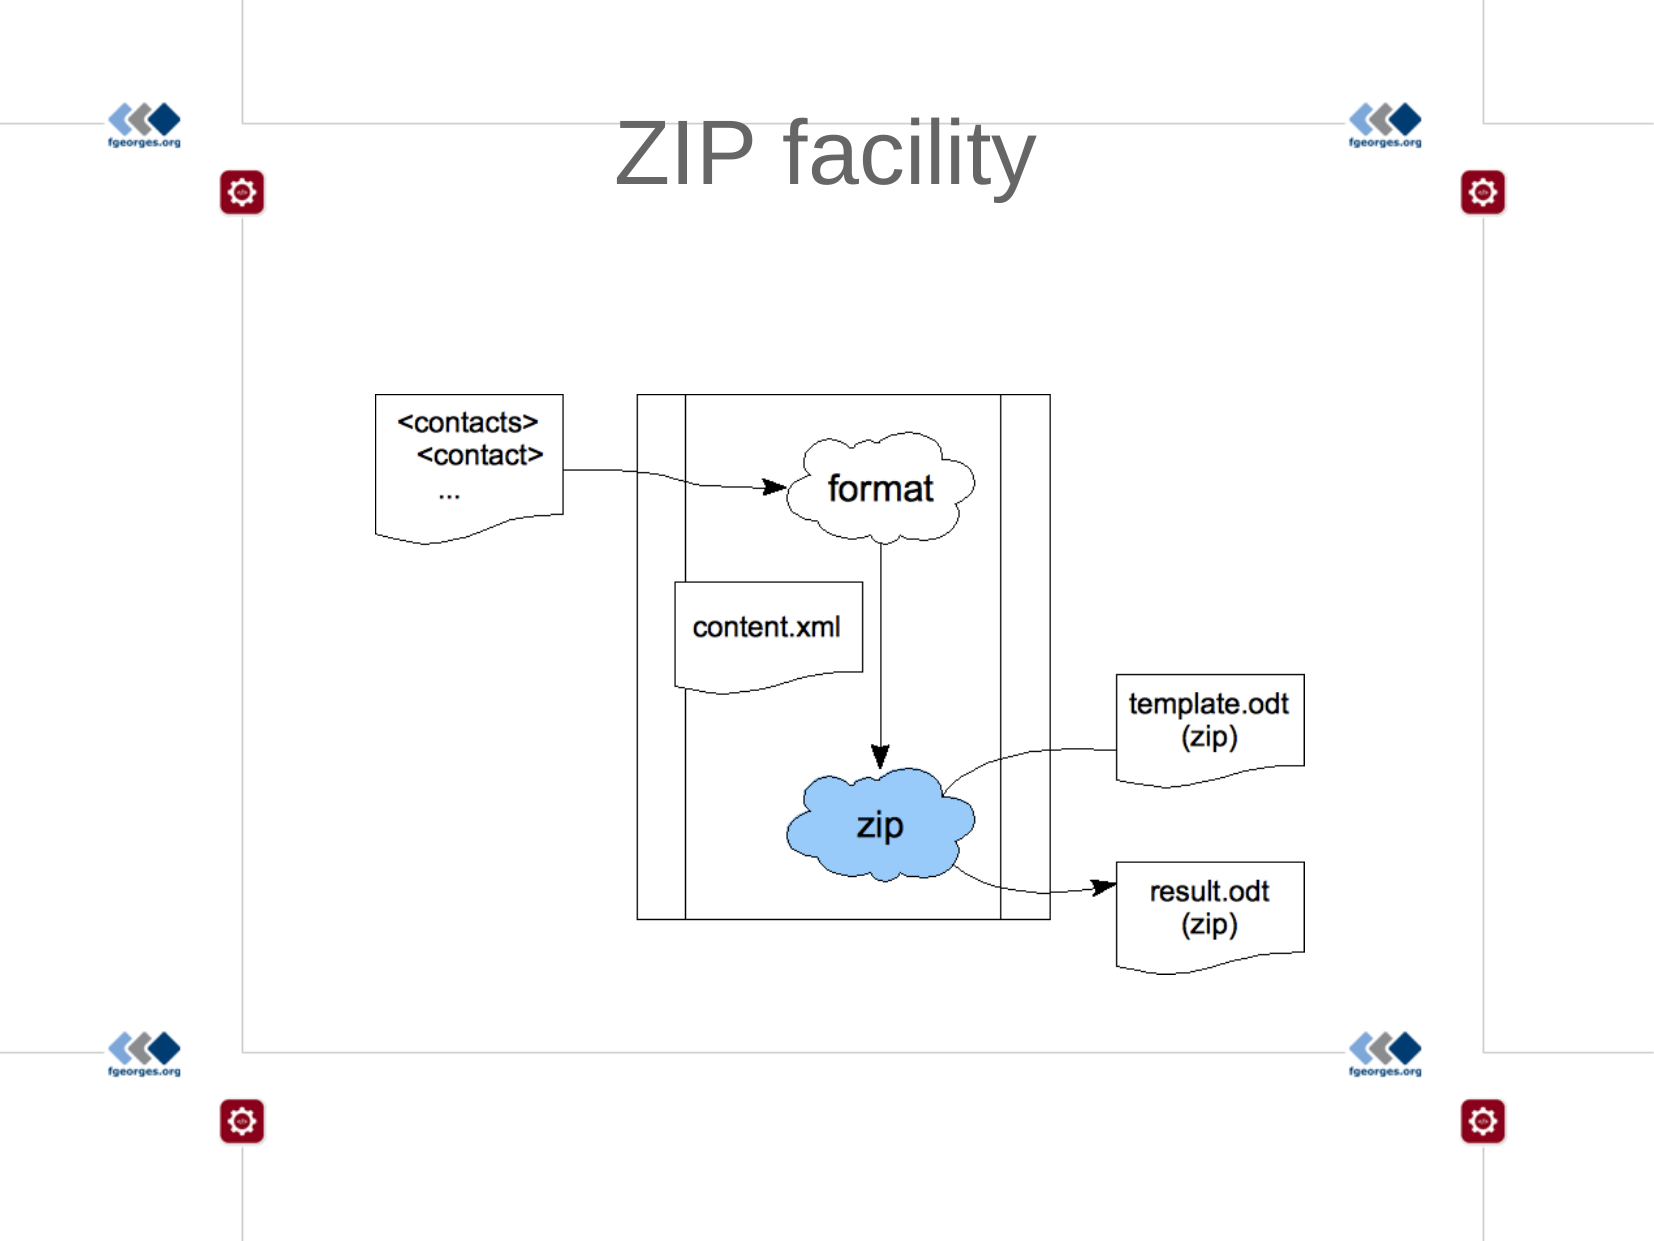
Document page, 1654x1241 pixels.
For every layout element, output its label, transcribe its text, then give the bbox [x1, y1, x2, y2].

title ZIP facility [82, 49, 1571, 257]
picture [0, 0, 1654, 1241]
